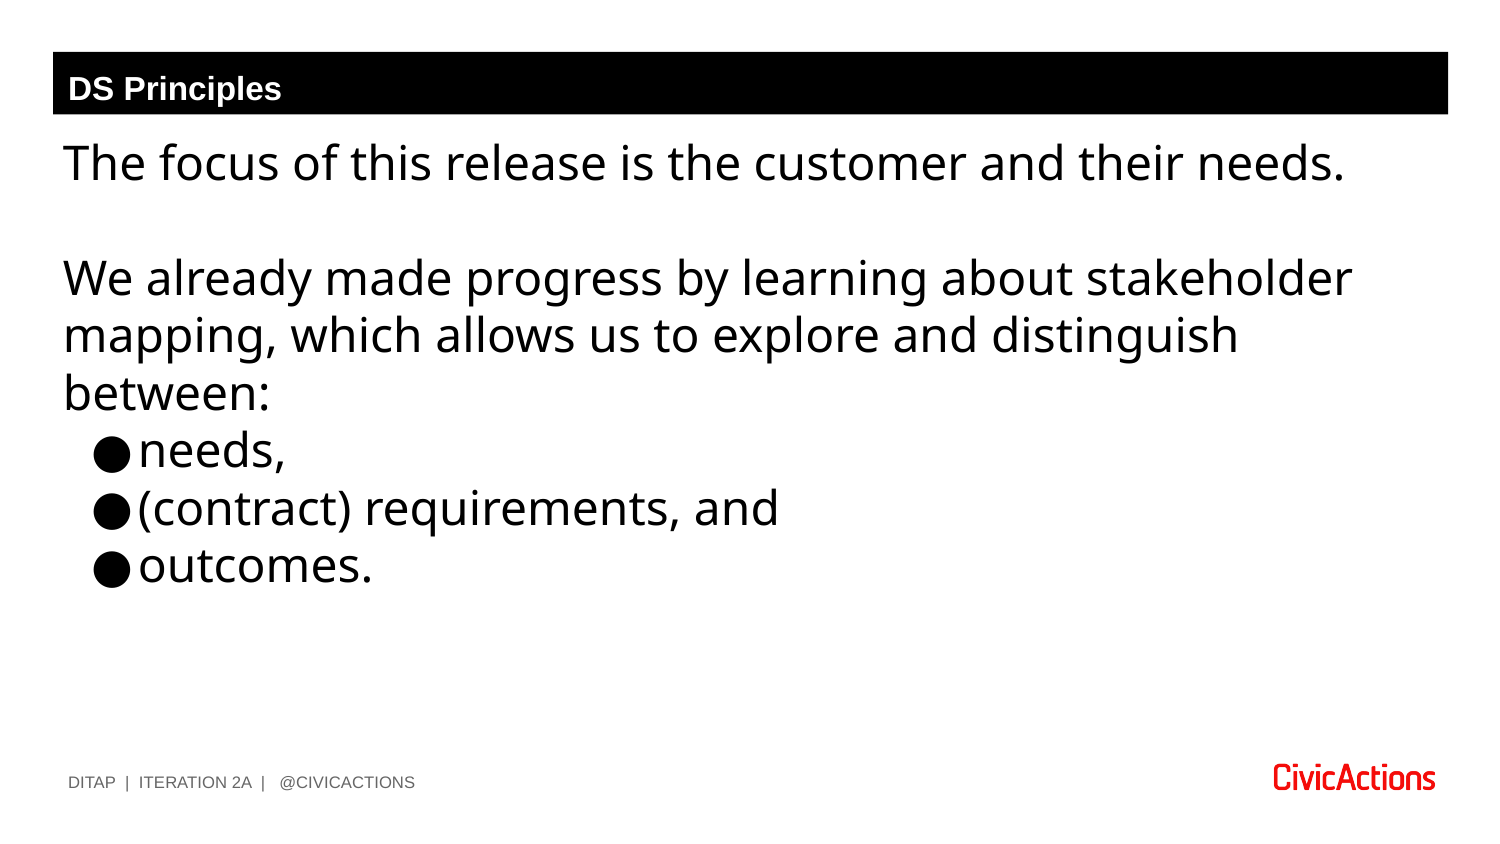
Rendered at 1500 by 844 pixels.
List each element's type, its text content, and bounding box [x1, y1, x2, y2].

picture [1271, 758, 1438, 795]
list The focus of this release is the customer and their needs. We already made progress by learning about stakeholder mapping, which allows us to explore and distinguish between: needs, (contract) requirements, and outcomes. [53, 123, 1449, 605]
title DS Principles [53, 51, 1449, 115]
